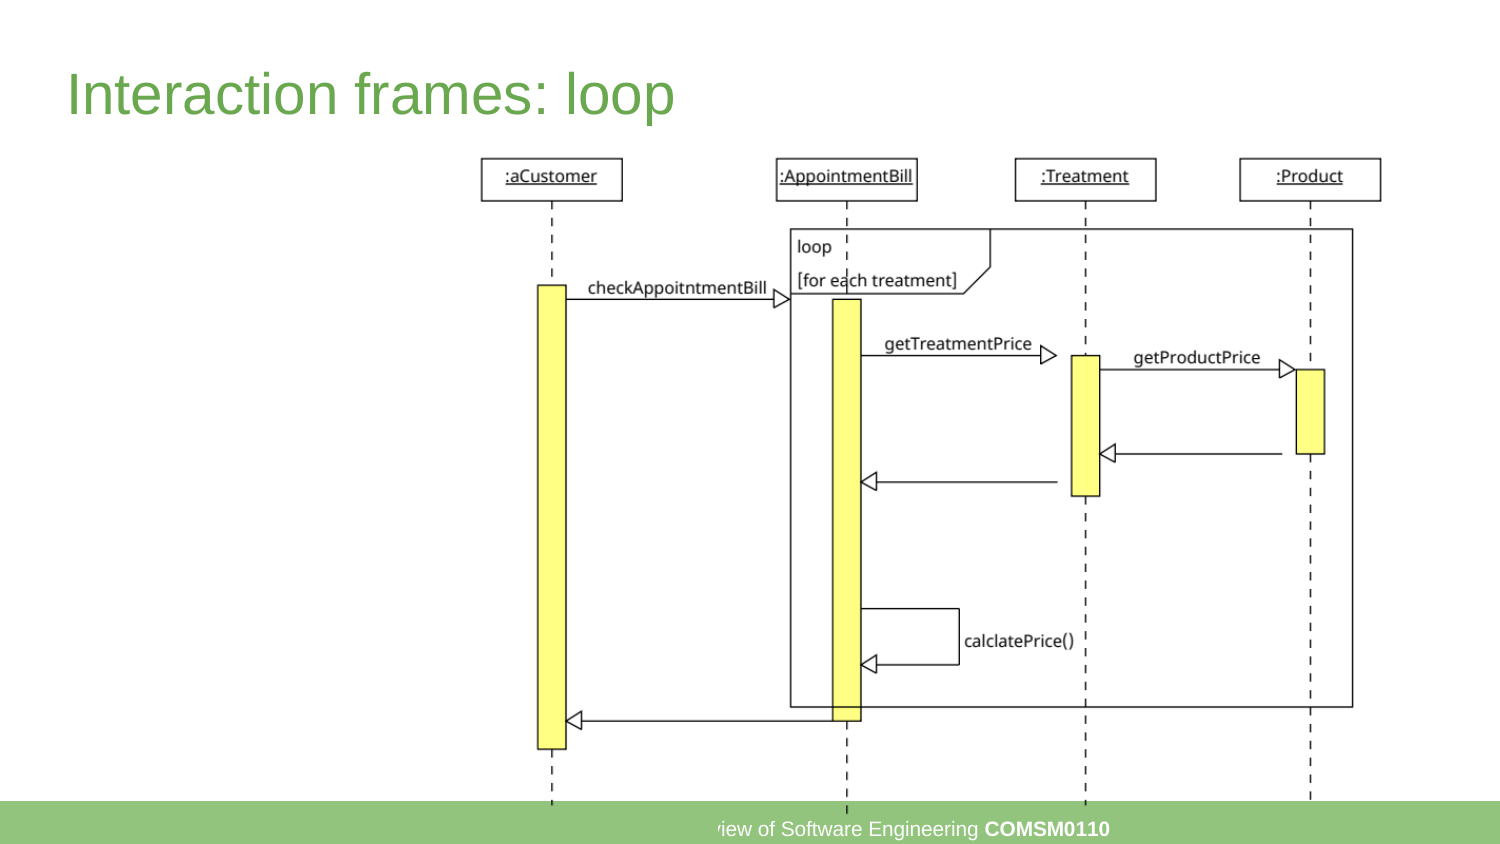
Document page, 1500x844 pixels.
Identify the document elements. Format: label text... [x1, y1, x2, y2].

title Interaction frames: loop [51, 41, 1449, 136]
picture [467, 144, 1392, 844]
